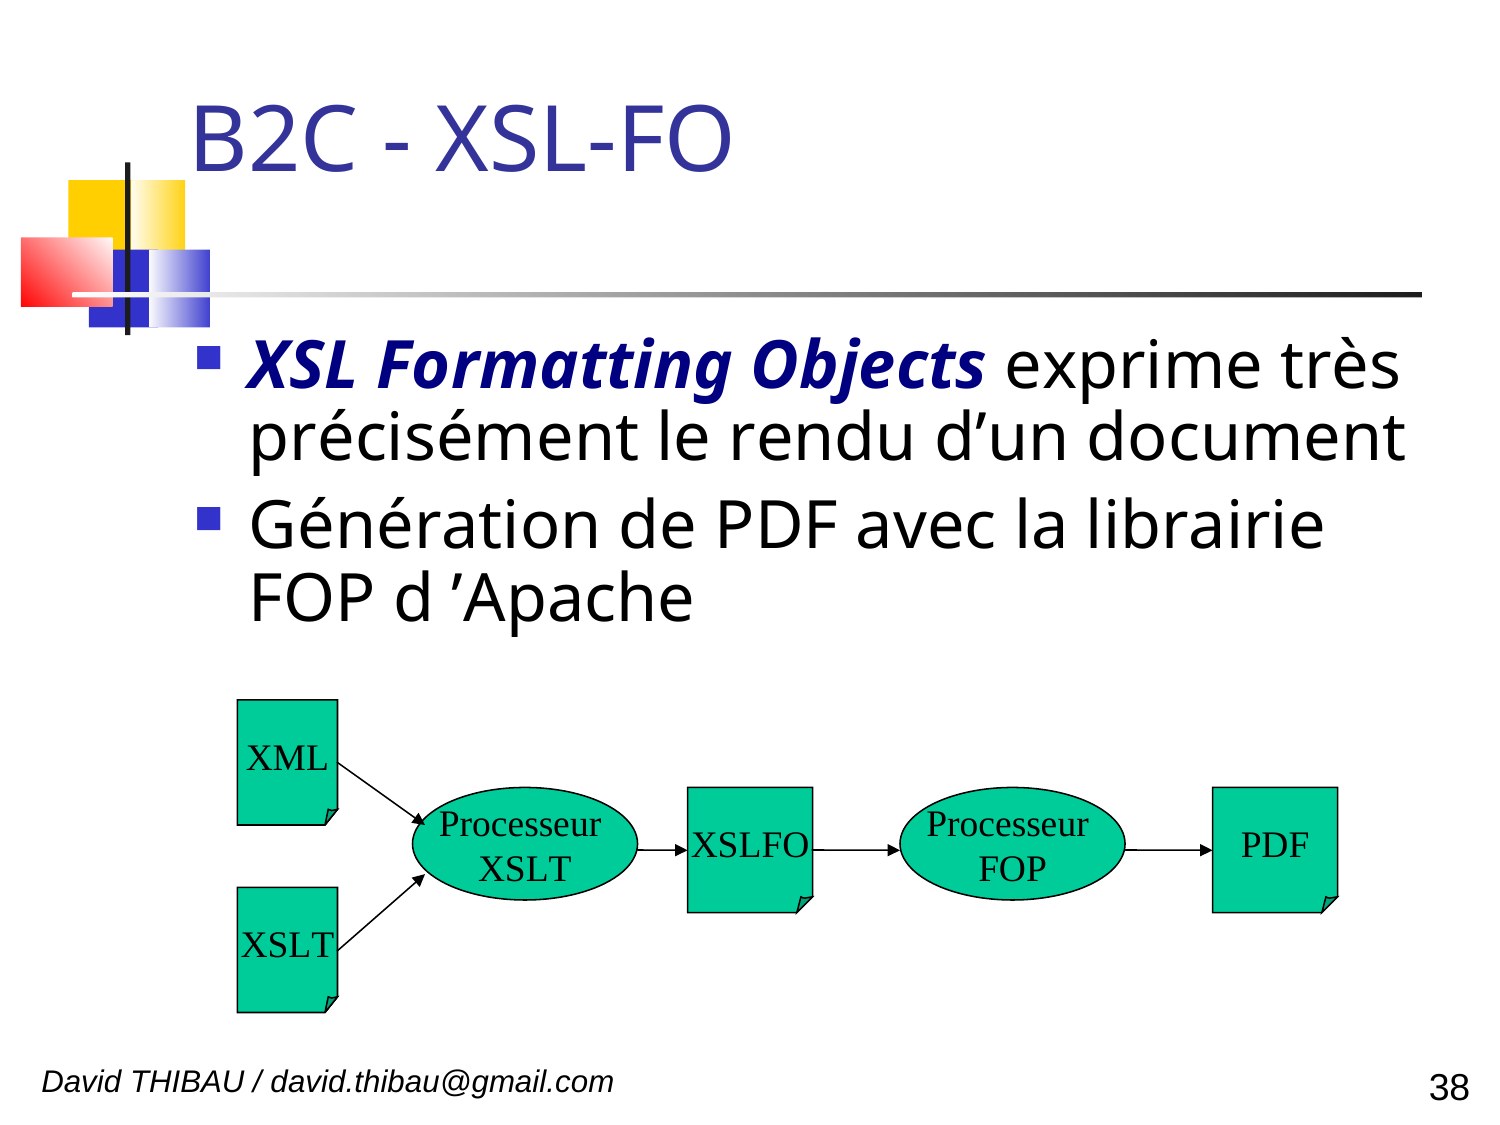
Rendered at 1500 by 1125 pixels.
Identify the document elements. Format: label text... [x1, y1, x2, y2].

title B2C - XSL-FO [188, 13, 1467, 275]
text_box Processeur FOP [900, 787, 1126, 901]
text_box Processeur XSLT [412, 787, 638, 901]
text_box PDF [1212, 787, 1338, 913]
text_box XML [237, 699, 338, 826]
text_box XSLFO [687, 787, 813, 913]
text_box XSLT [237, 887, 338, 1013]
list XSL Formatting Objects exprime très précisément le rendu d’un document Génération de PDF avec la librairie FOP d ’Apache [193, 331, 1469, 708]
